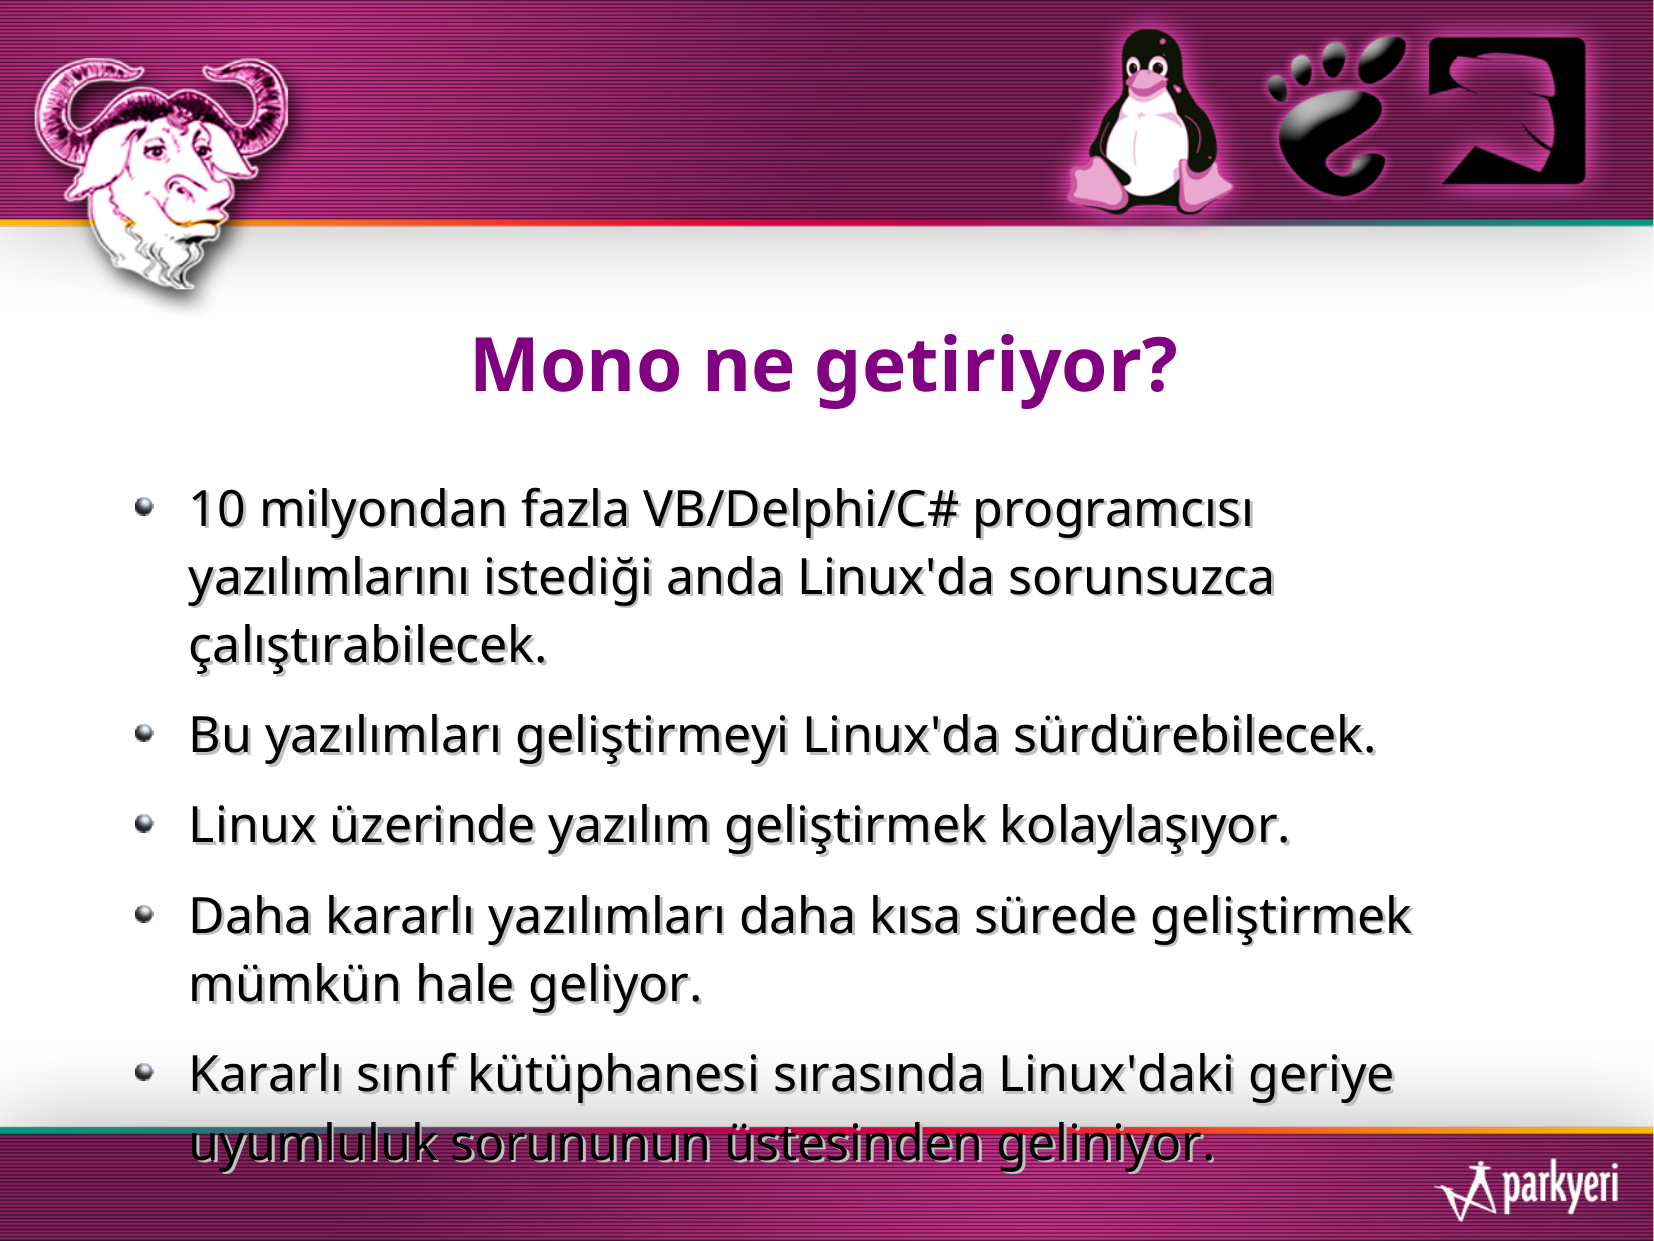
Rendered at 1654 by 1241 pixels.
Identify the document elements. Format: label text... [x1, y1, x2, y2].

title Mono ne getiriyor? [118, 295, 1531, 429]
picture [0, 0, 1654, 1241]
list 10 milyondan fazla VB/Delphi/C# programcısı yazılımlarını istediği anda Linux'da sorunsuzca çalıştırabilecek. Bu yazılımları geliştirmeyi Linux'da sürdürebilecek. Linux üzerinde yazılım geliştirmek kolaylaşıyor. Daha kararlı yazılımları daha kısa sürede geliştirmek mümkün hale geliyor. Kararlı sınıf kütüphanesi sırasında Linux'daki geriye uyumluluk sorununun üstesinden geliniyor. [118, 472, 1531, 1103]
